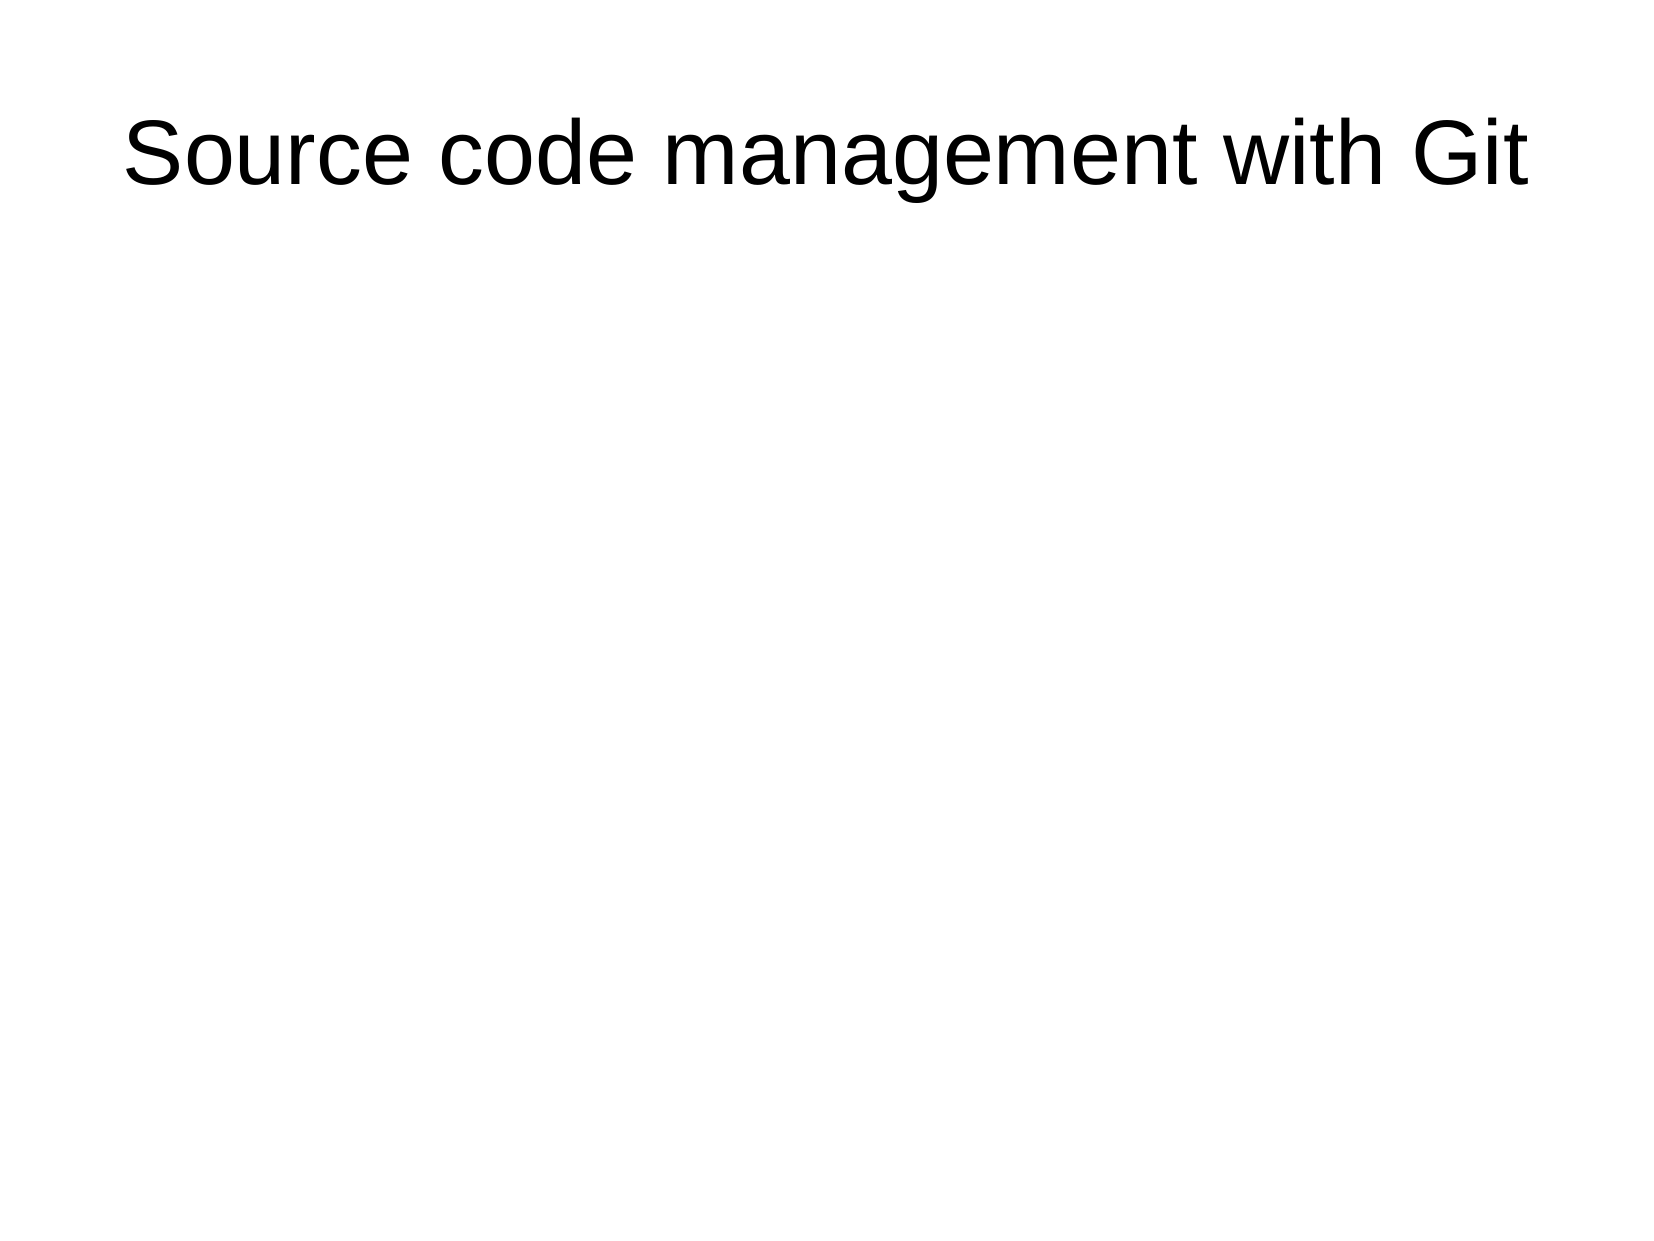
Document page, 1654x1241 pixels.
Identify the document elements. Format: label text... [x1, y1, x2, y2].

title Source code management with Git [82, 49, 1571, 257]
